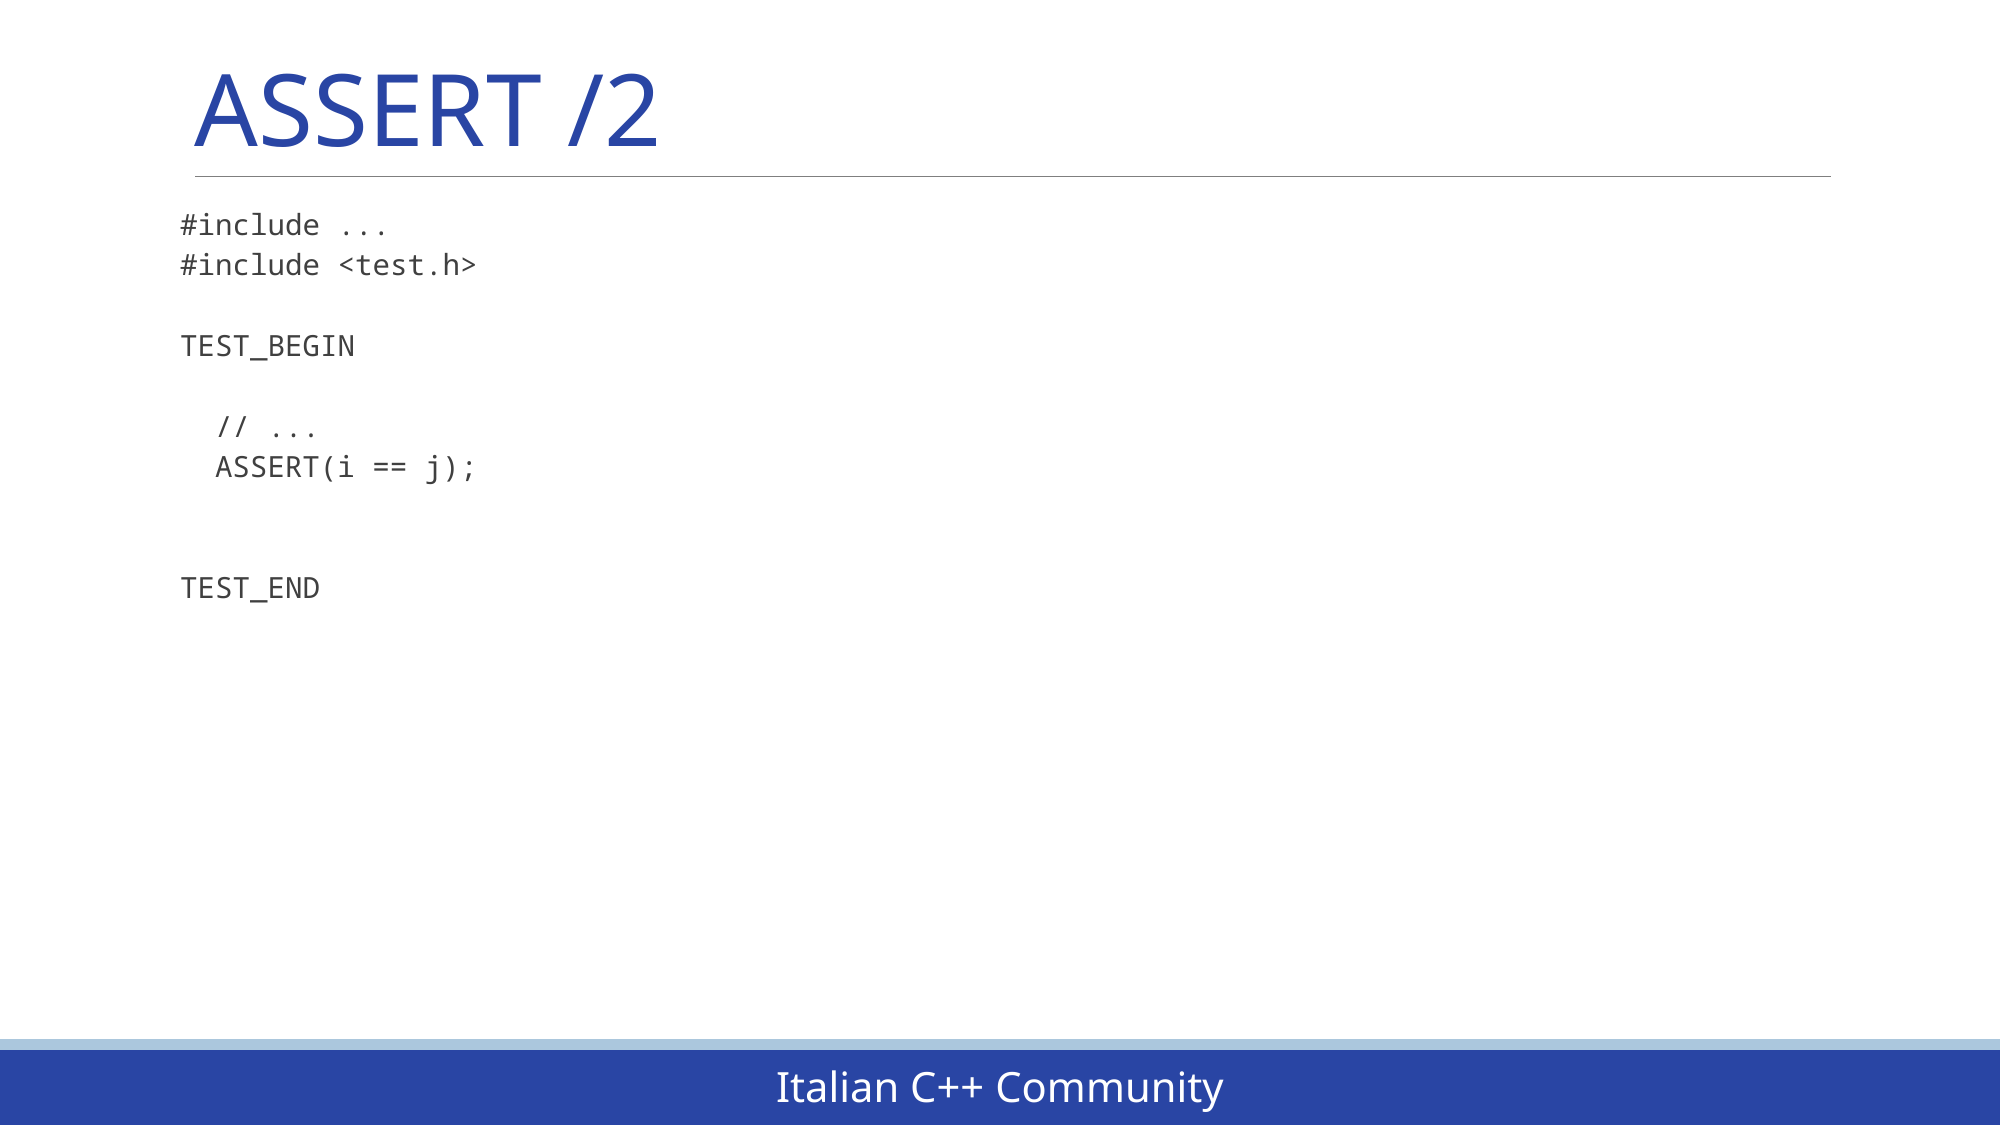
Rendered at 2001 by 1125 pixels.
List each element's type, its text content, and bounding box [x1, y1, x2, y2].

title ASSERT /2 [179, 2, 1830, 175]
list #include ... #include <test.h> TEST_BEGIN // ... ASSERT(i == j); TEST_END [179, 202, 1830, 1011]
